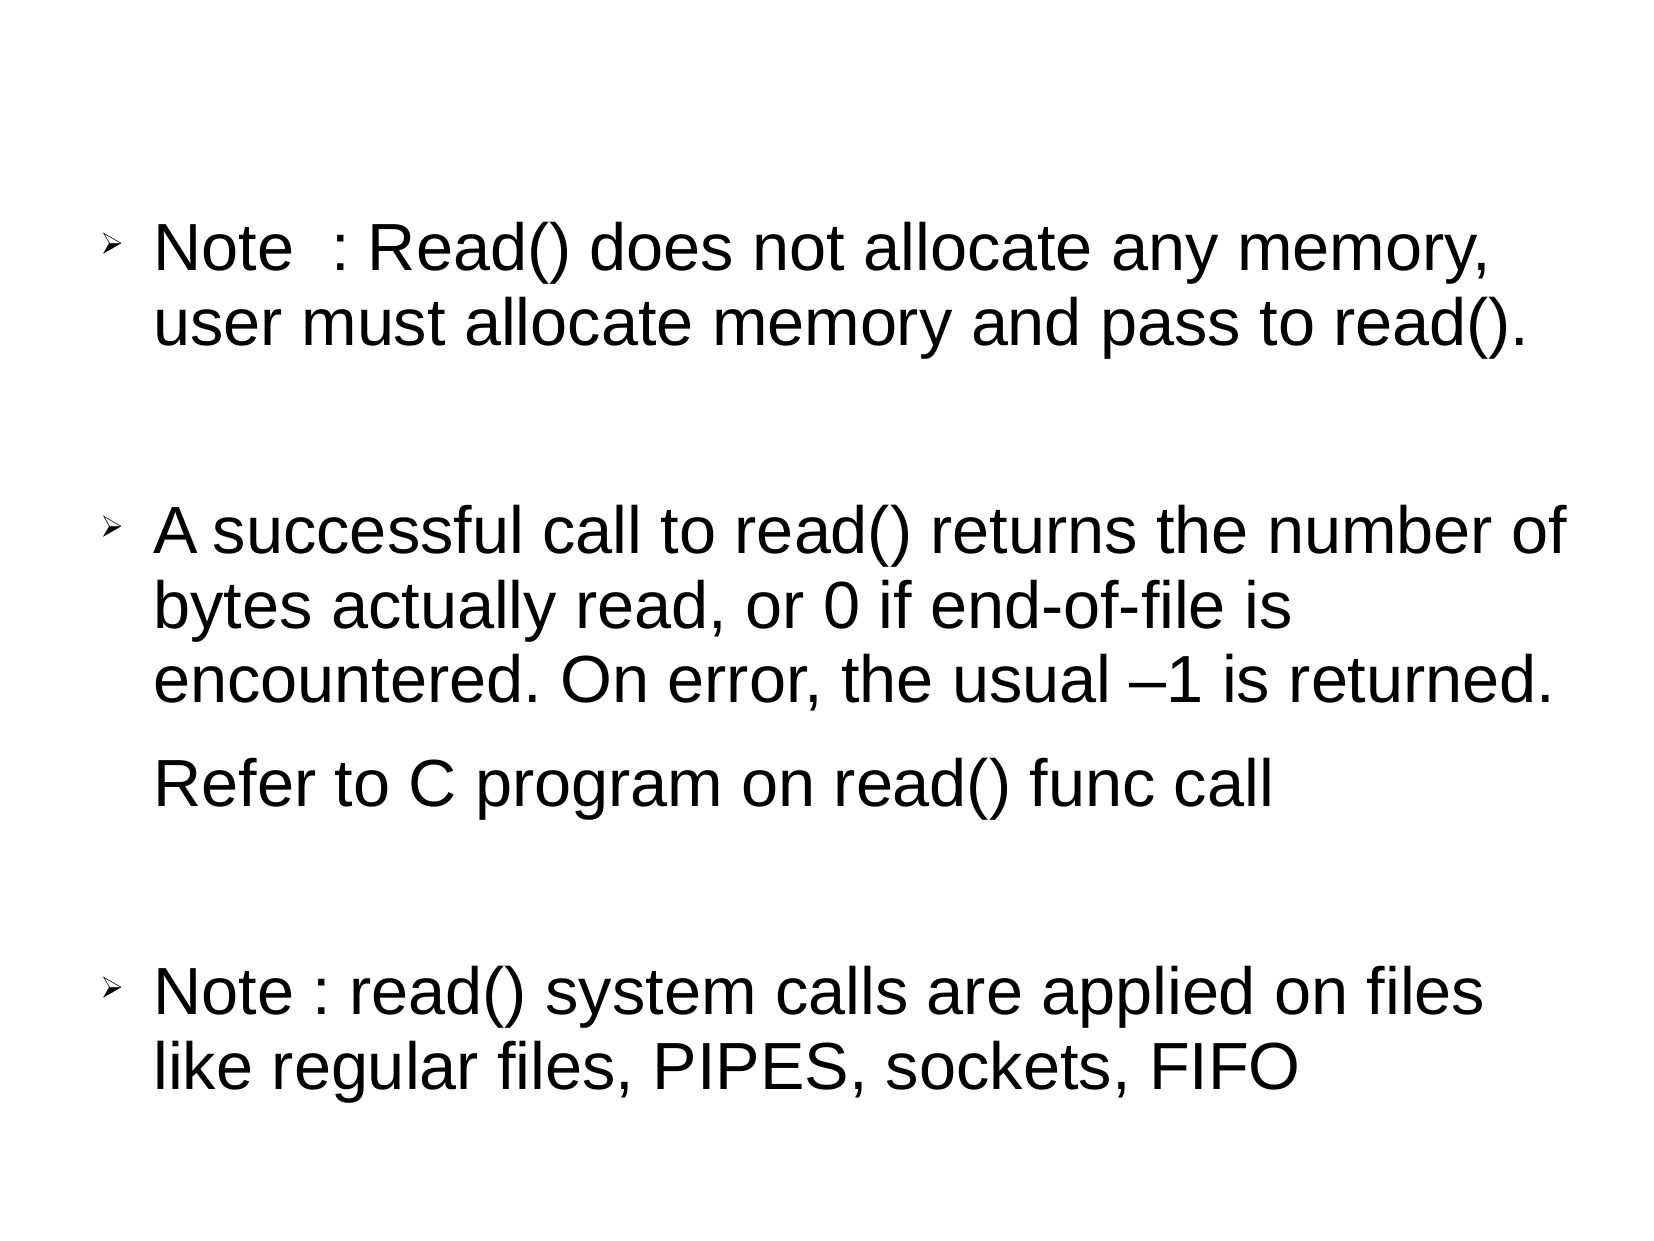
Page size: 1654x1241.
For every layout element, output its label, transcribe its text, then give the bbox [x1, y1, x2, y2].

list Note : Read() does not allocate any memory, user must allocate memory and pass to read(). A successful call to read() returns the number of bytes actually read, or 0 if end-of-file is encountered. On error, the usual –1 is returned. Refer to C program on read() func call Note : read() system calls are applied on files like regular files, PIPES, sockets, FIFO [82, 106, 1571, 1134]
